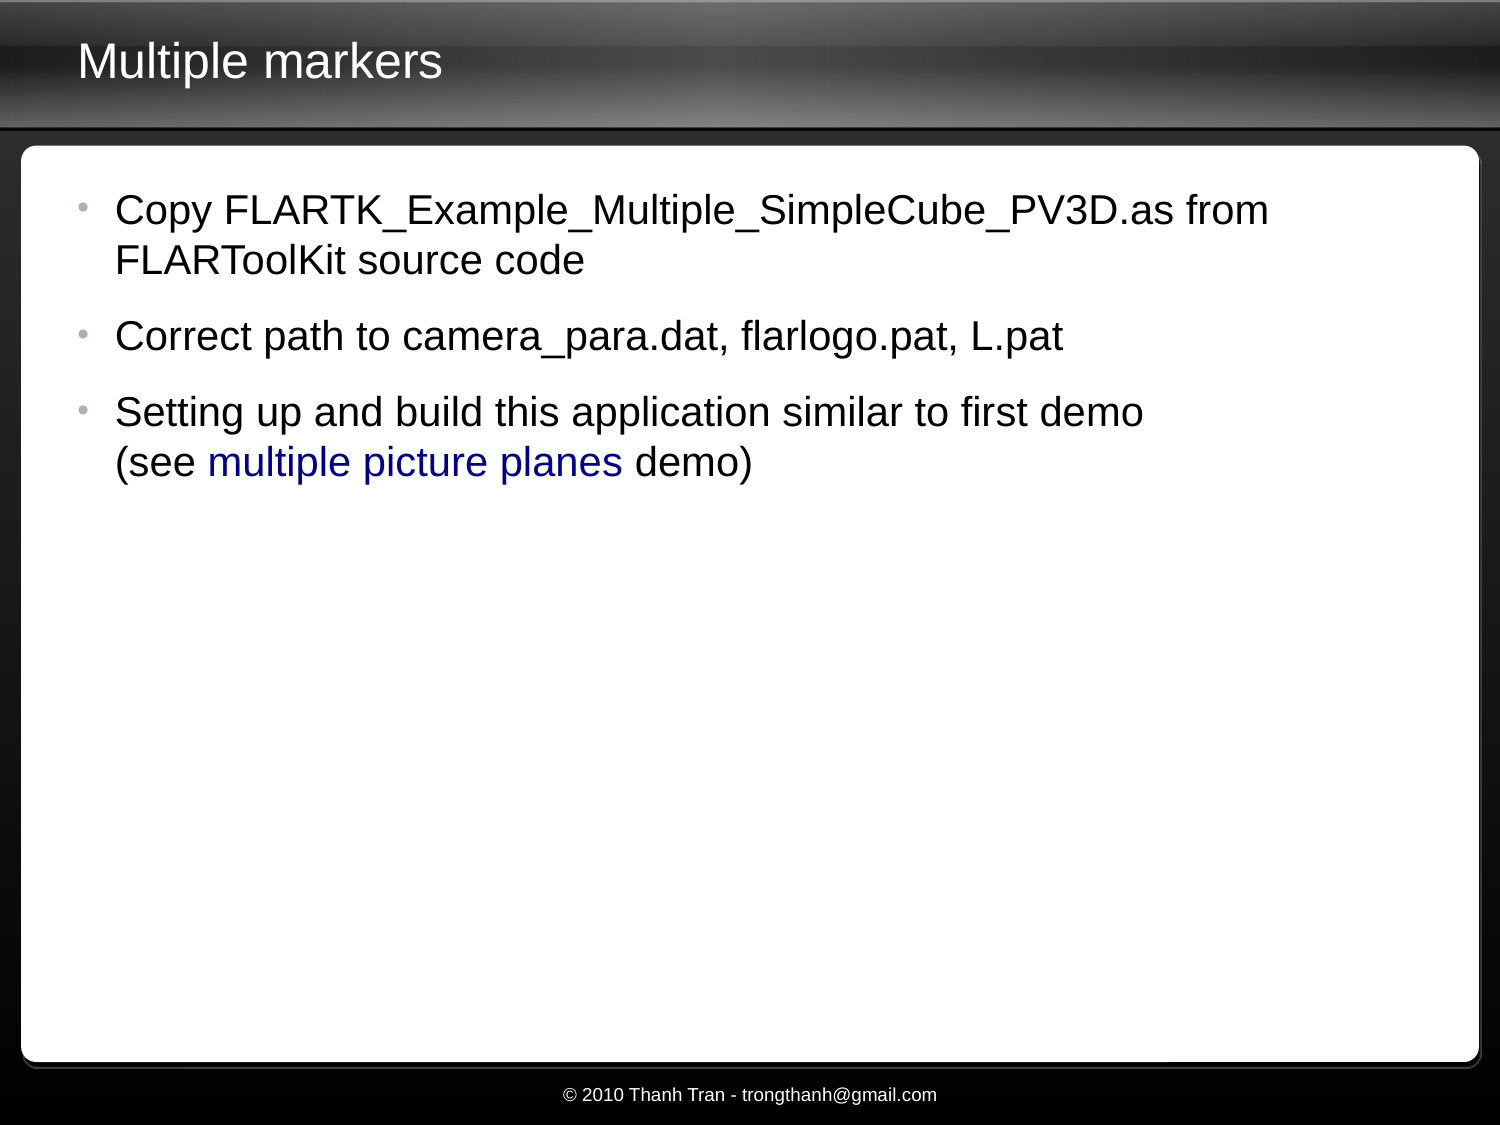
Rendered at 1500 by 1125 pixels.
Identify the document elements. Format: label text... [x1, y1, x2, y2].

title Multiple markers [62, 12, 1438, 113]
list Copy FLARTK_Example_Multiple_SimpleCube_PV3D.as from FLARToolKit source code Correct path to camera_para.dat, flarlogo.pat, L.pat Setting up and build this application similar to first demo (see multiple picture planes demo) [62, 174, 1438, 1038]
picture [0, 0, 1500, 131]
